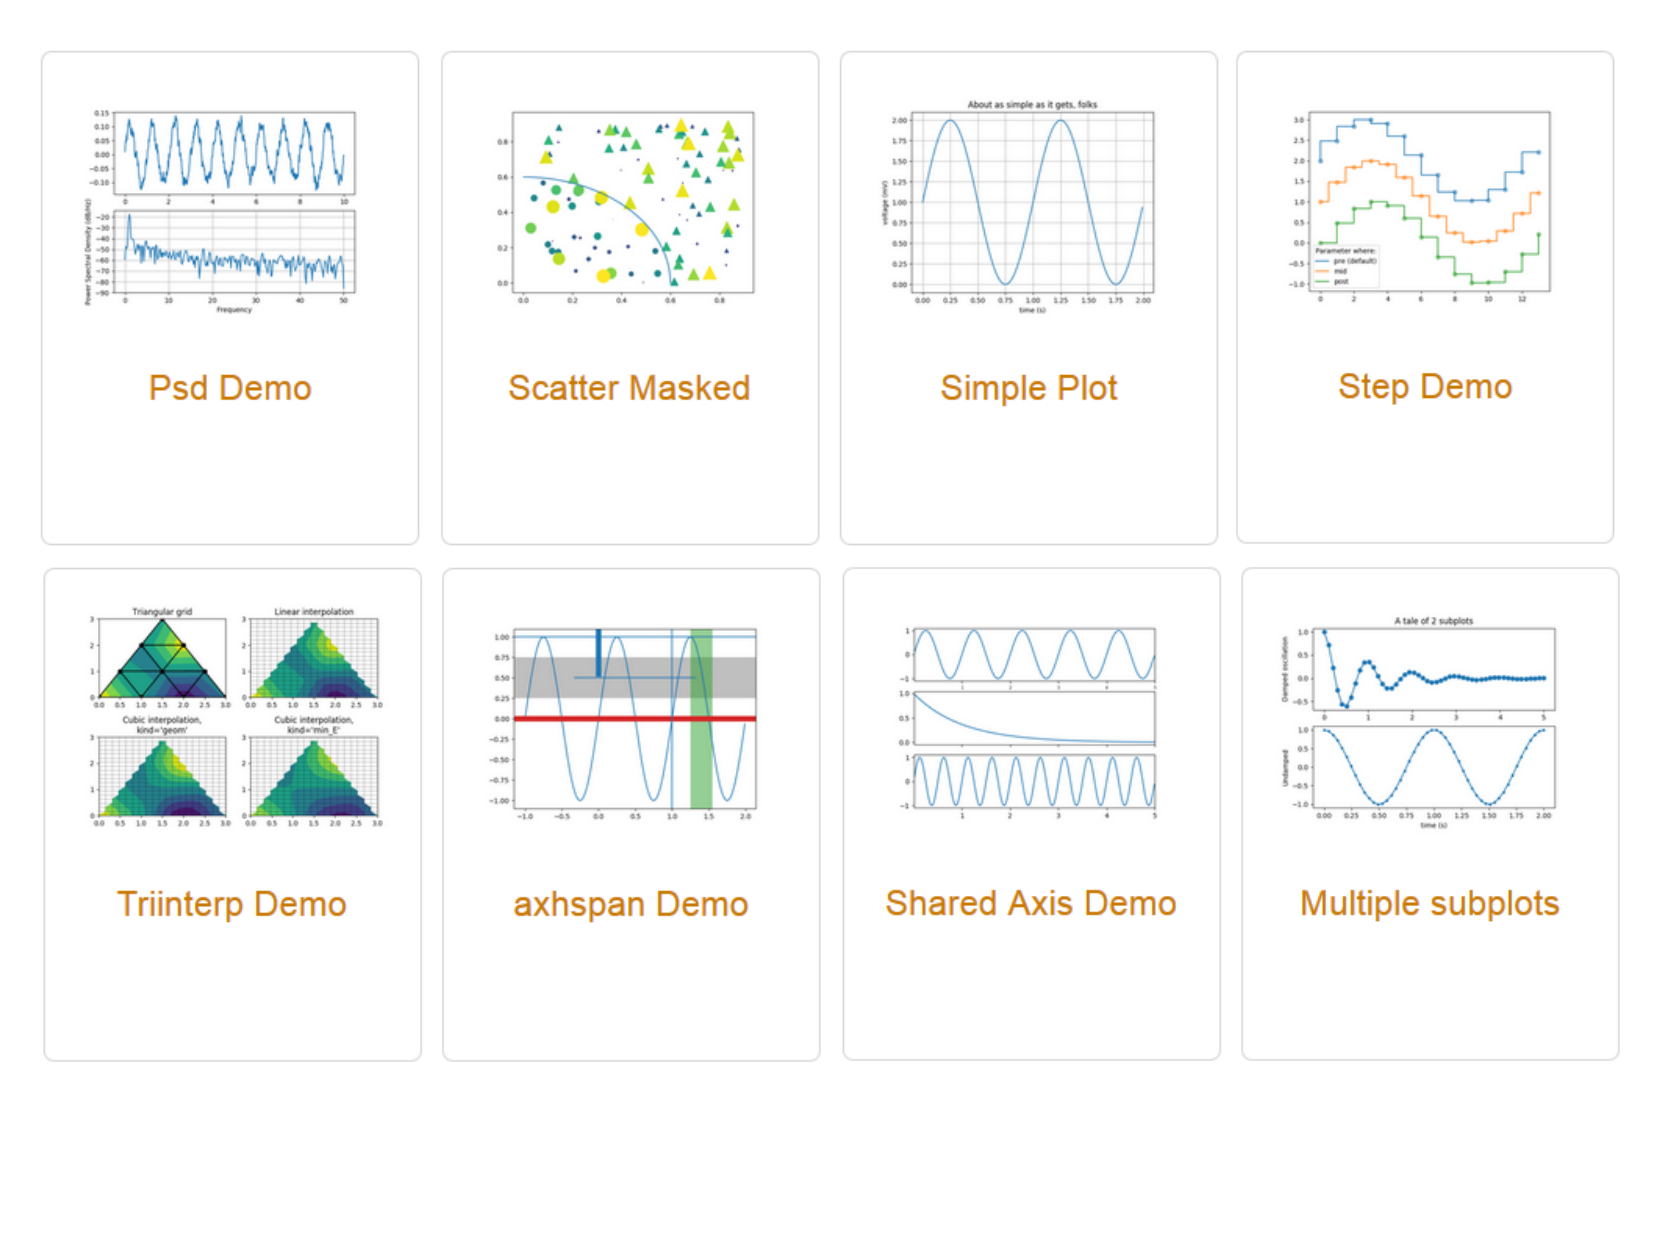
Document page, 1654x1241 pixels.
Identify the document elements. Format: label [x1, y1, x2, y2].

picture [24, 34, 1634, 1073]
